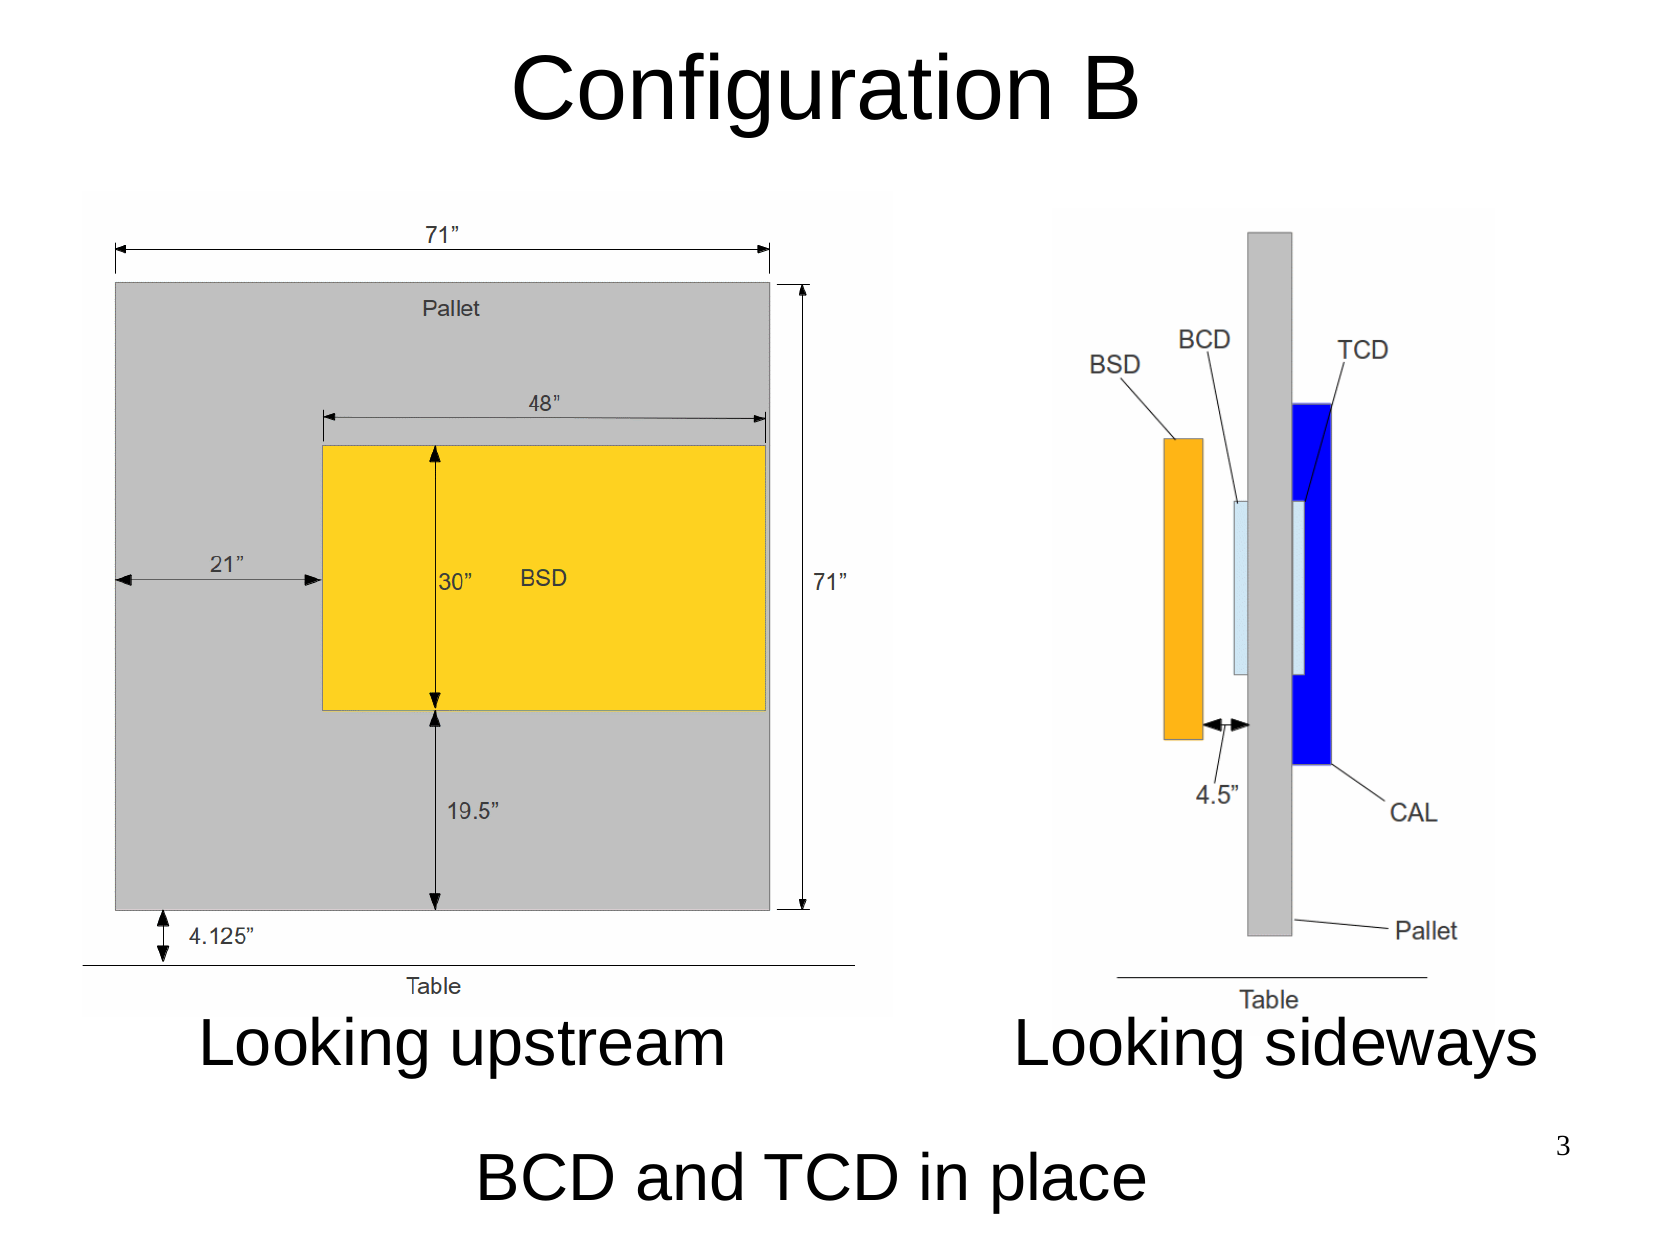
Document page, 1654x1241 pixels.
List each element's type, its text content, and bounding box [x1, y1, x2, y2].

list BCD and TCD in place [404, 1140, 1654, 1241]
text_box Looking upstream [127, 1005, 760, 1096]
picture [1052, 208, 1495, 1005]
title Configuration B [82, 0, 1571, 192]
text_box Looking sideways [942, 1005, 1575, 1096]
picture [82, 191, 893, 1017]
